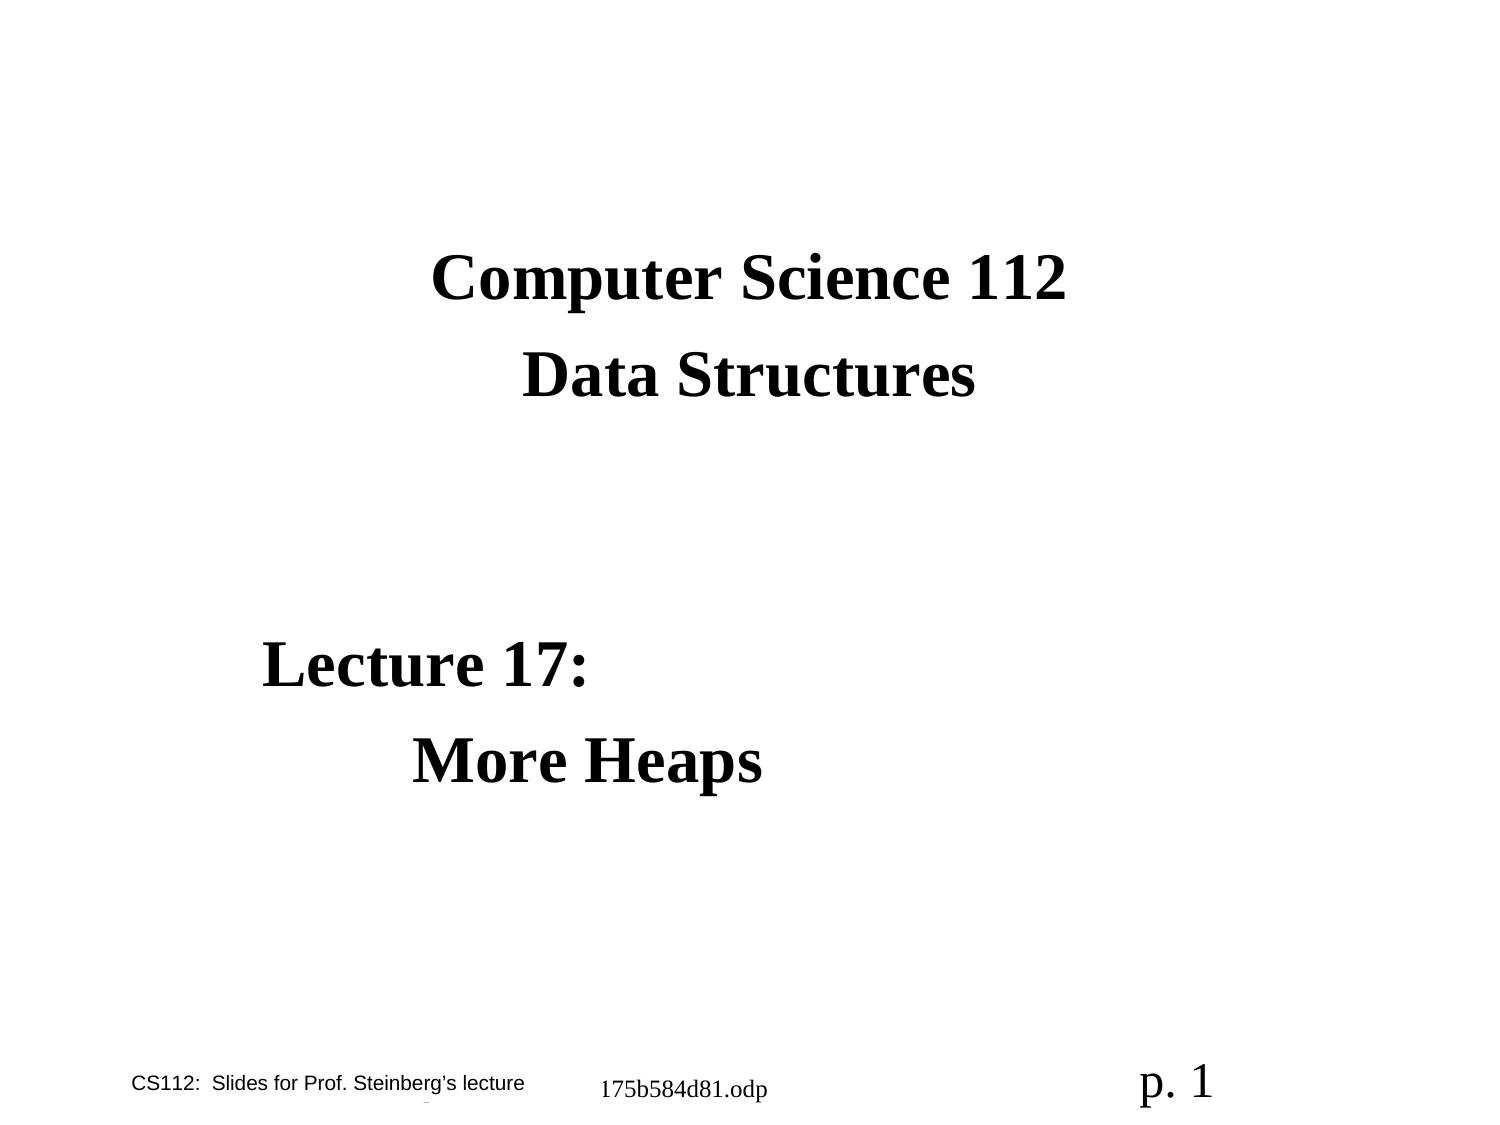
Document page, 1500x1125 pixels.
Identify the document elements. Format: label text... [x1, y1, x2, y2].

subtitle Computer Science 112 Data Structures Lecture 17: More Heaps [112, 9, 1388, 1021]
